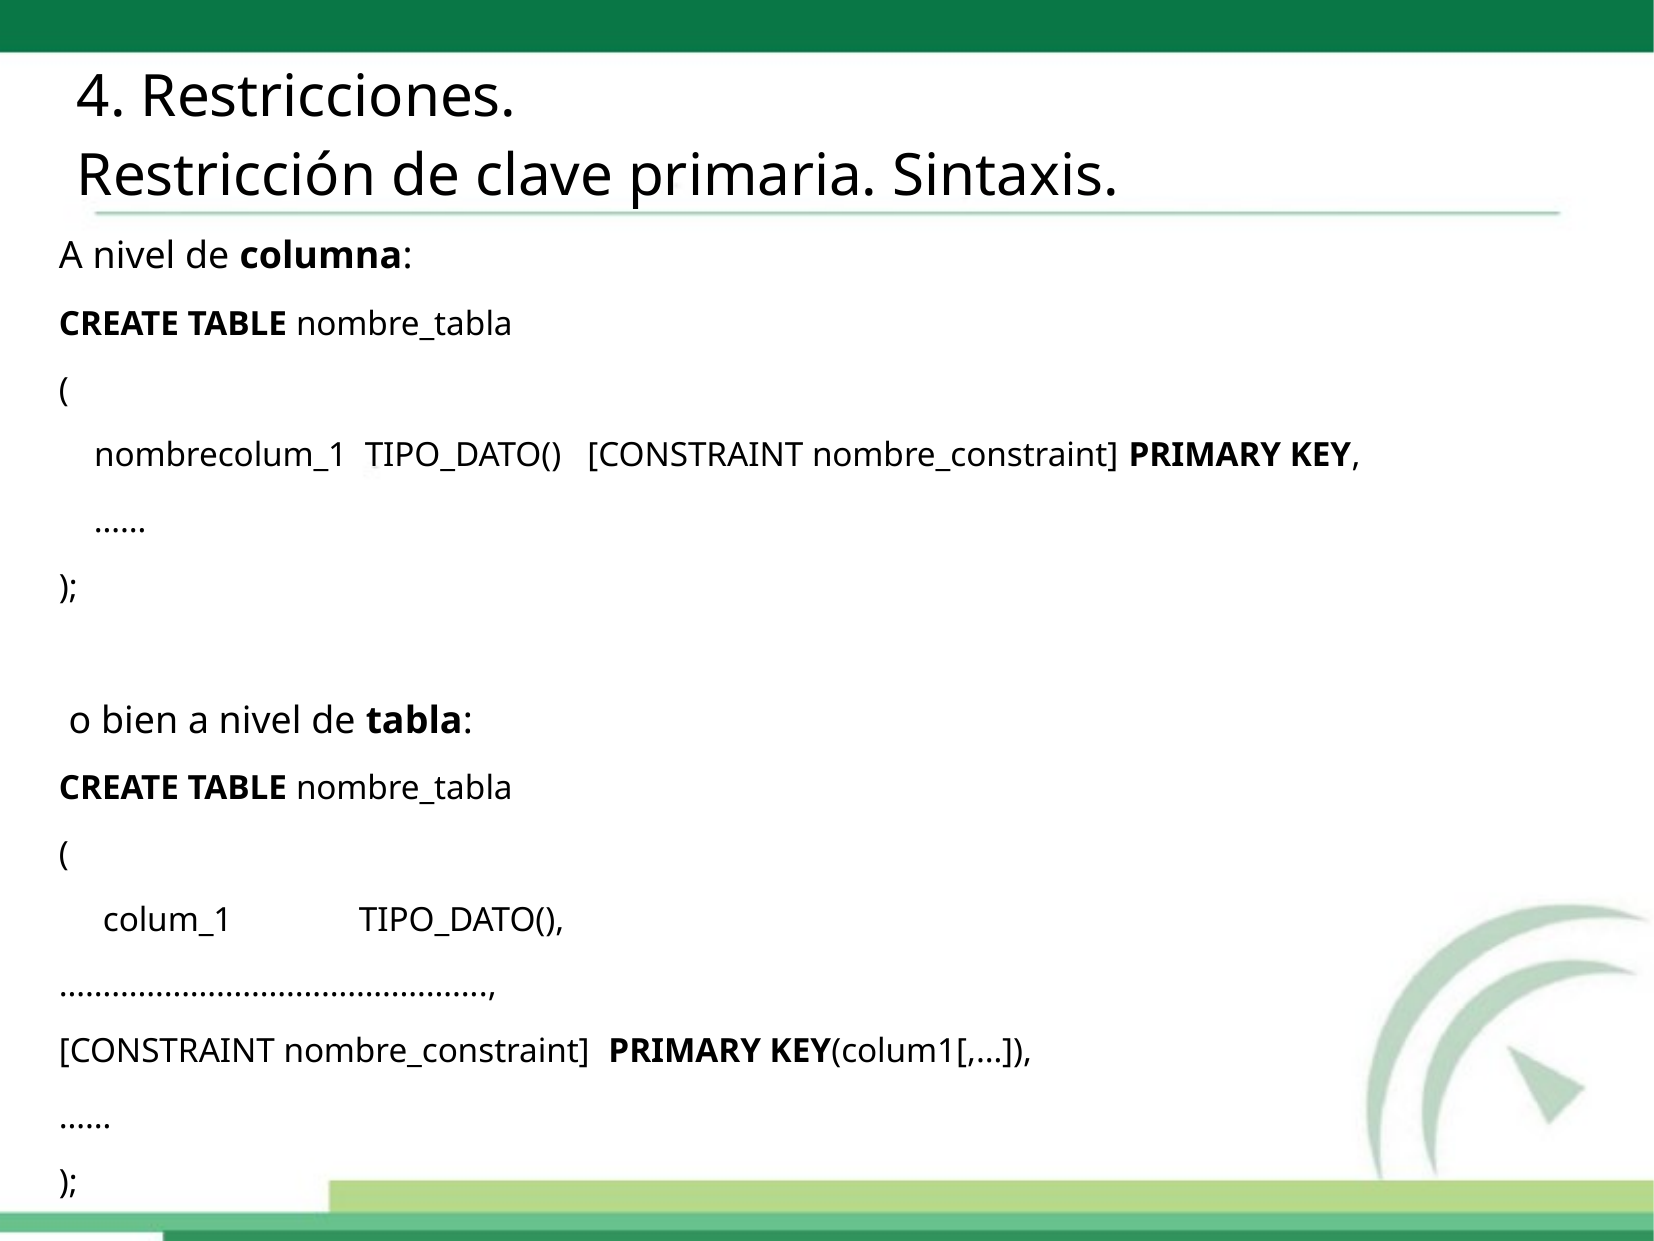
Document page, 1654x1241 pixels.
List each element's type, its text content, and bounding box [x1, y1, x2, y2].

picture [0, 0, 1654, 1241]
title 4. Restricciones. Restricción de clave primaria. Sintaxis. [76, 29, 1625, 237]
list A nivel de columna: CREATE TABLE nombre_tabla ( nombrecolum_1 TIPO_DATO() [CONSTRAINT nombre_constraint] PRIMARY KEY, …… ); o bien a nivel de tabla: CREATE TABLE nombre_tabla ( colum_1 TIPO_DATO(), …………………………………………., [CONSTRAINT nombre_constraint] PRIMARY KEY(colum1[,…]), …… ); [59, 236, 1595, 1172]
